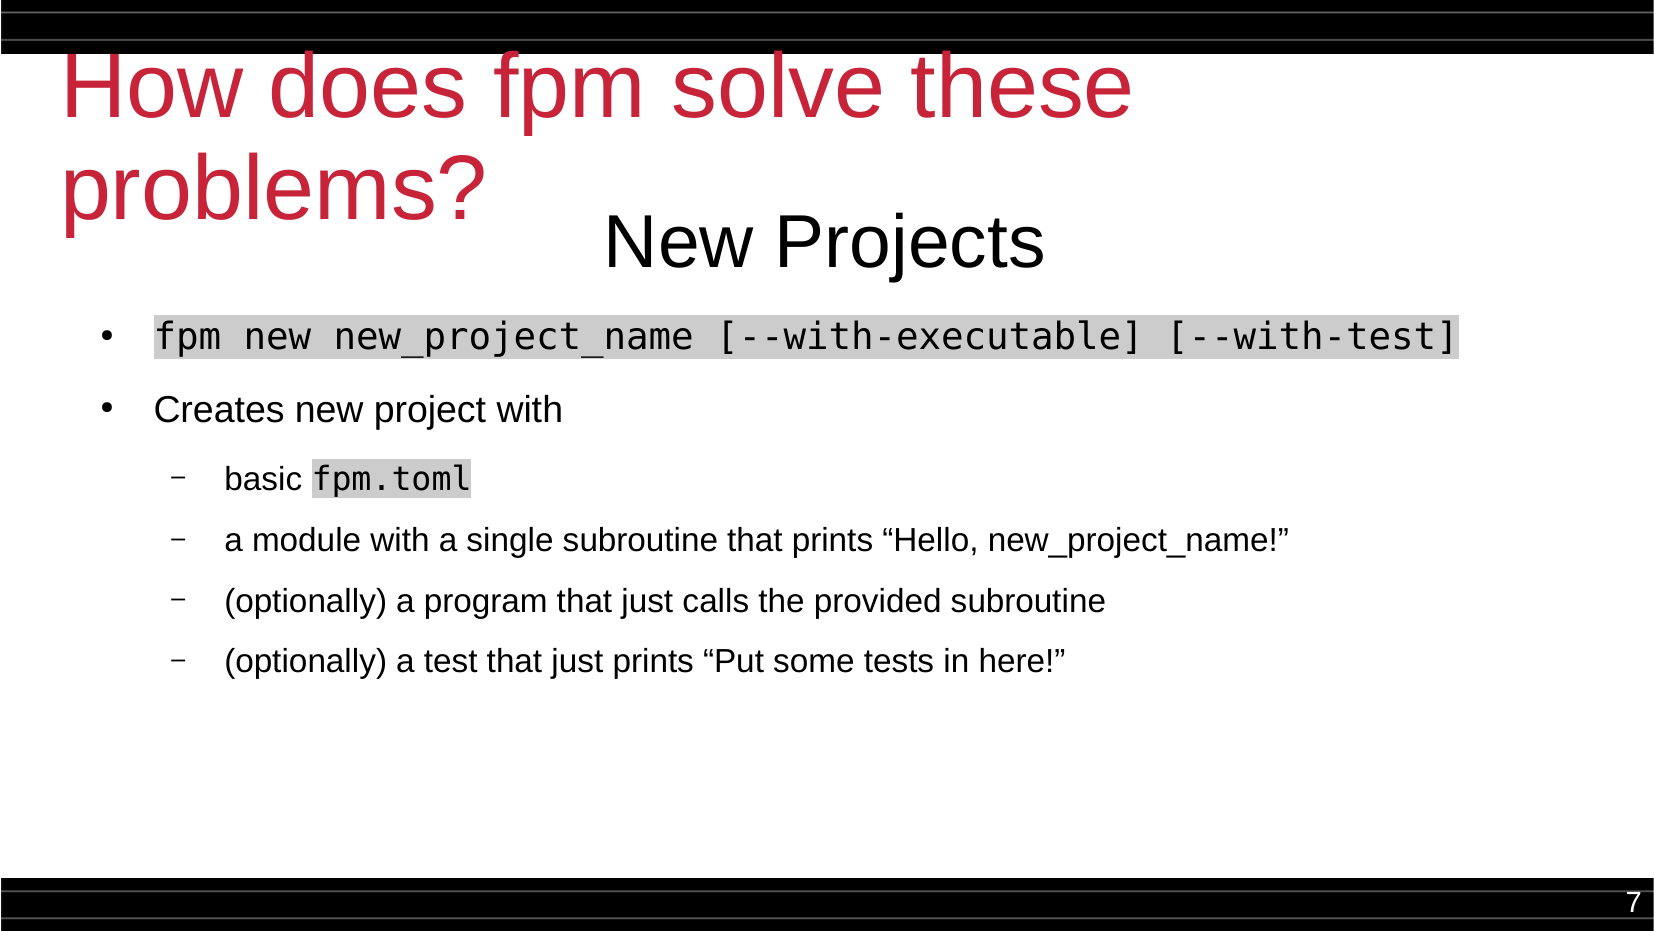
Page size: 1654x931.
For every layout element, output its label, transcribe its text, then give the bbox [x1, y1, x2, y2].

title New Projects [60, 183, 1591, 301]
picture [1, 0, 1654, 54]
title How does fpm solve these problems? [60, 78, 1591, 183]
list fpm new new_project_name [--with-executable] [--with-test] Creates new project with basic fpm.toml a module with a single subroutine that prints “Hello, new_project_name!” (optionally) a program that just calls the provided subroutine (optionally) a test that just prints “Put some tests in here!” [82, 315, 1571, 826]
picture [1, 878, 1654, 931]
